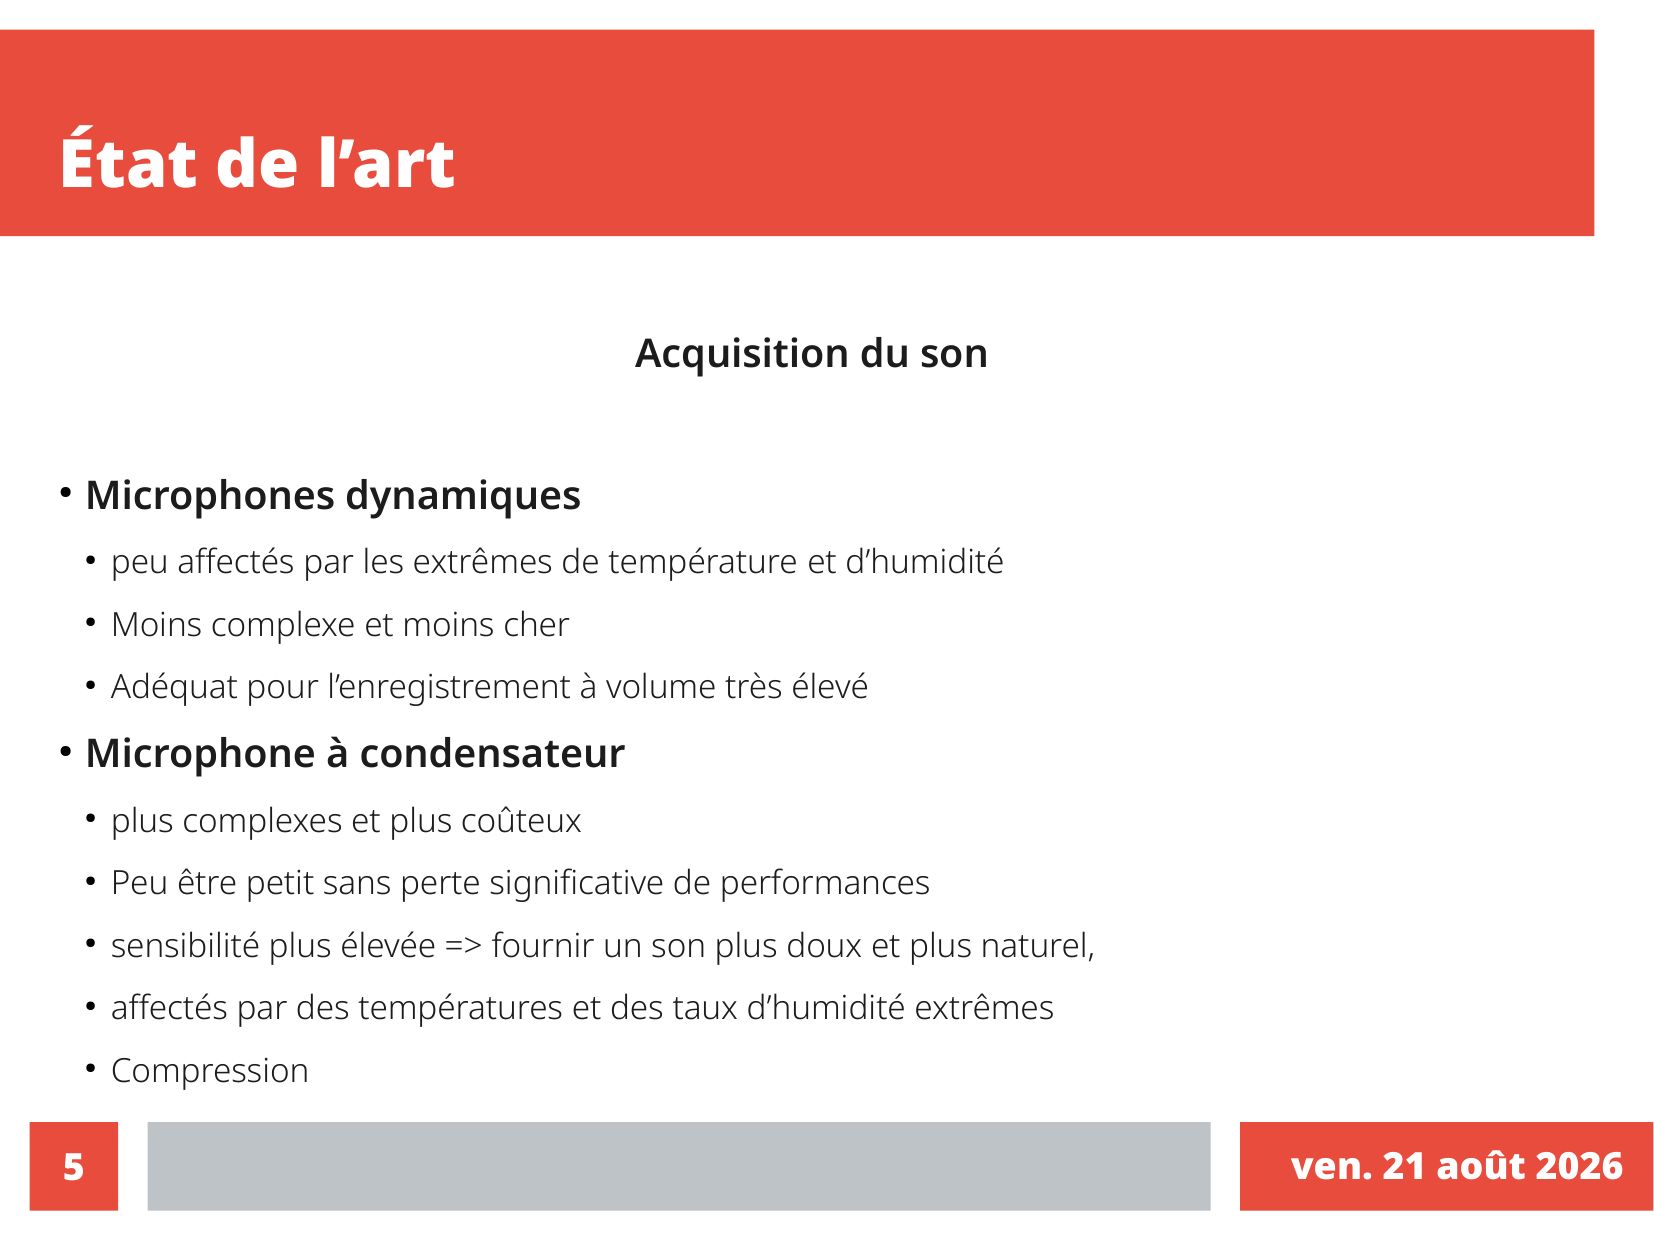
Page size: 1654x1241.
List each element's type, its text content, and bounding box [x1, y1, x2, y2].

title État de l’art [59, 59, 1595, 207]
list Acquisition du son Microphones dynamiques peu affectés par les extrêmes de température et d’humidité Moins complexe et moins cher Adéquat pour l’enregistrement à volume très élevé Microphone à condensateur plus complexes et plus coûteux Peu être petit sans perte significative de performances sensibilité plus élevée => fournir un son plus doux et plus naturel, affectés par des températures et des taux d’humidité extrêmes Compression [59, 324, 1565, 1093]
